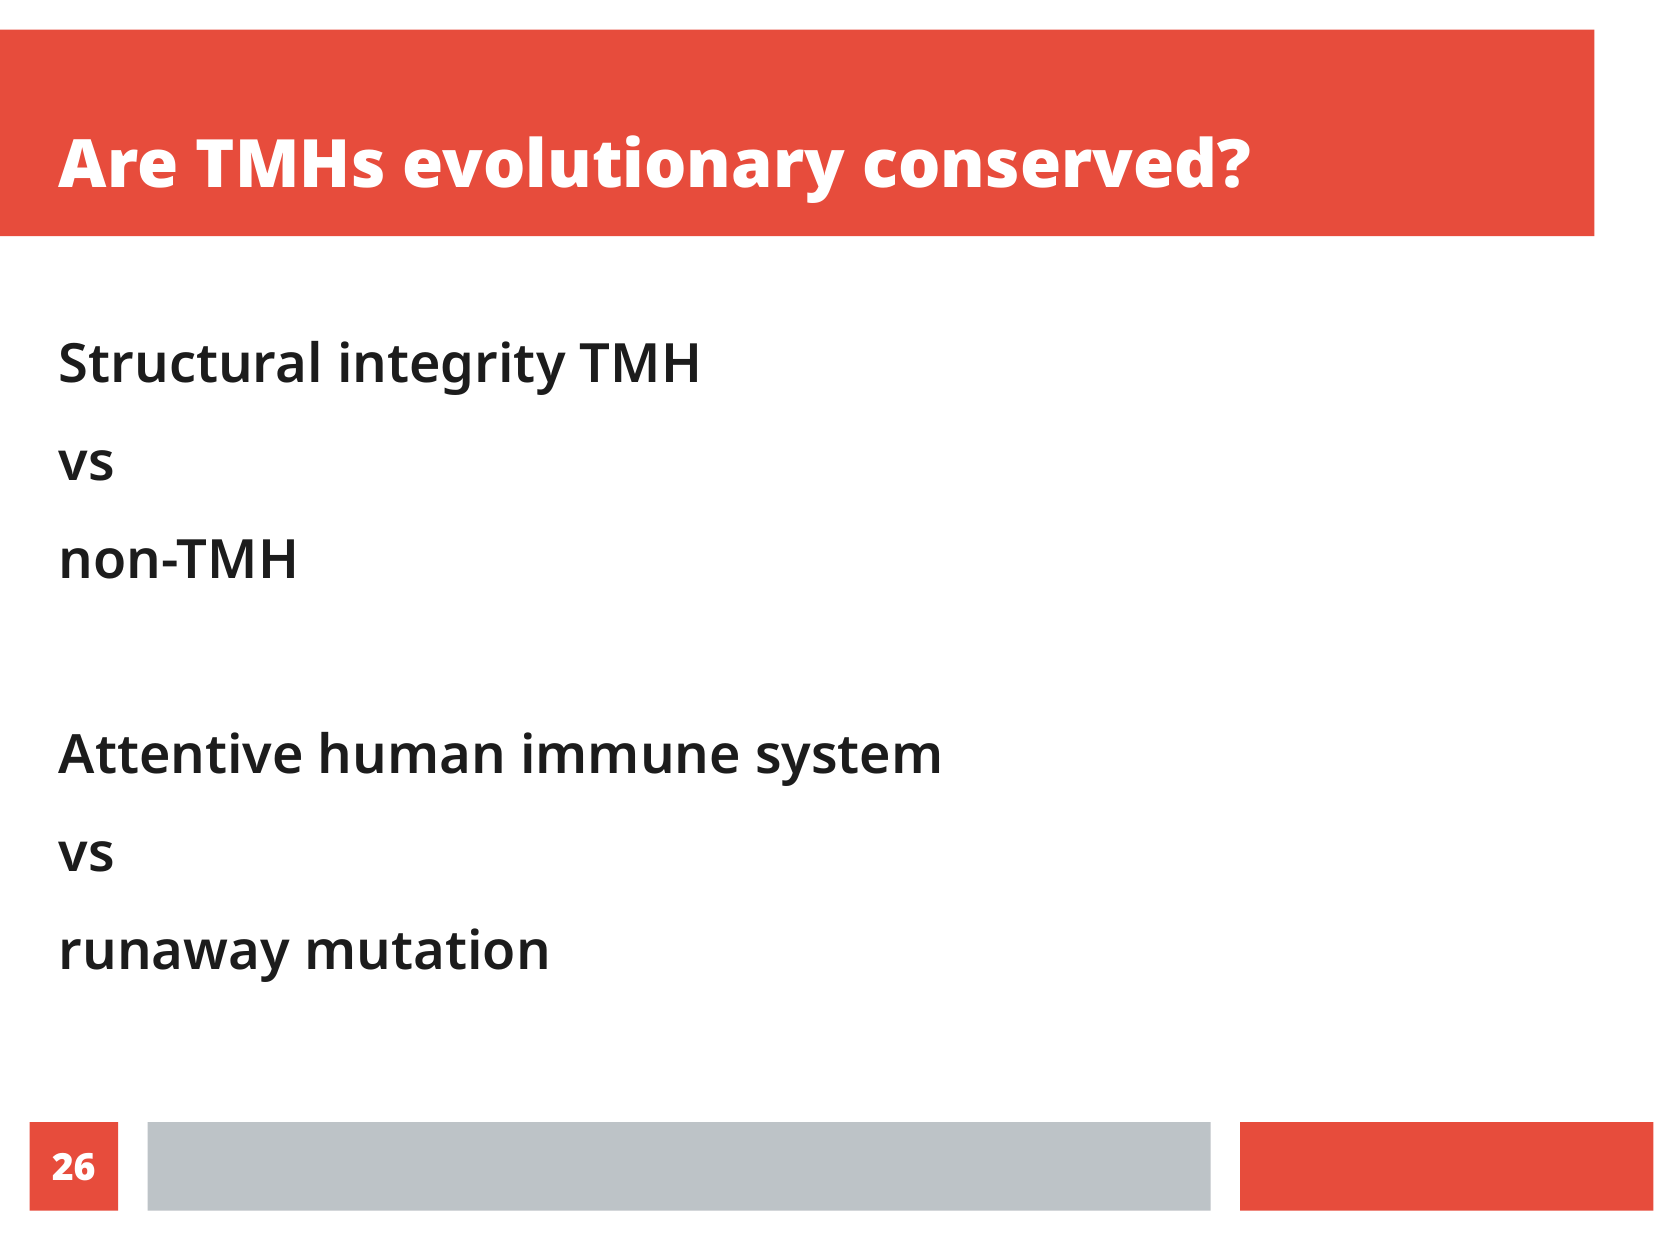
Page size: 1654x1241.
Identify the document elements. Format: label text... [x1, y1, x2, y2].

title Are TMHs evolutionary conserved? [59, 59, 1595, 207]
list Structural integrity TMH vs non-TMH Attentive human immune system vs runaway mutation [59, 324, 1565, 1093]
